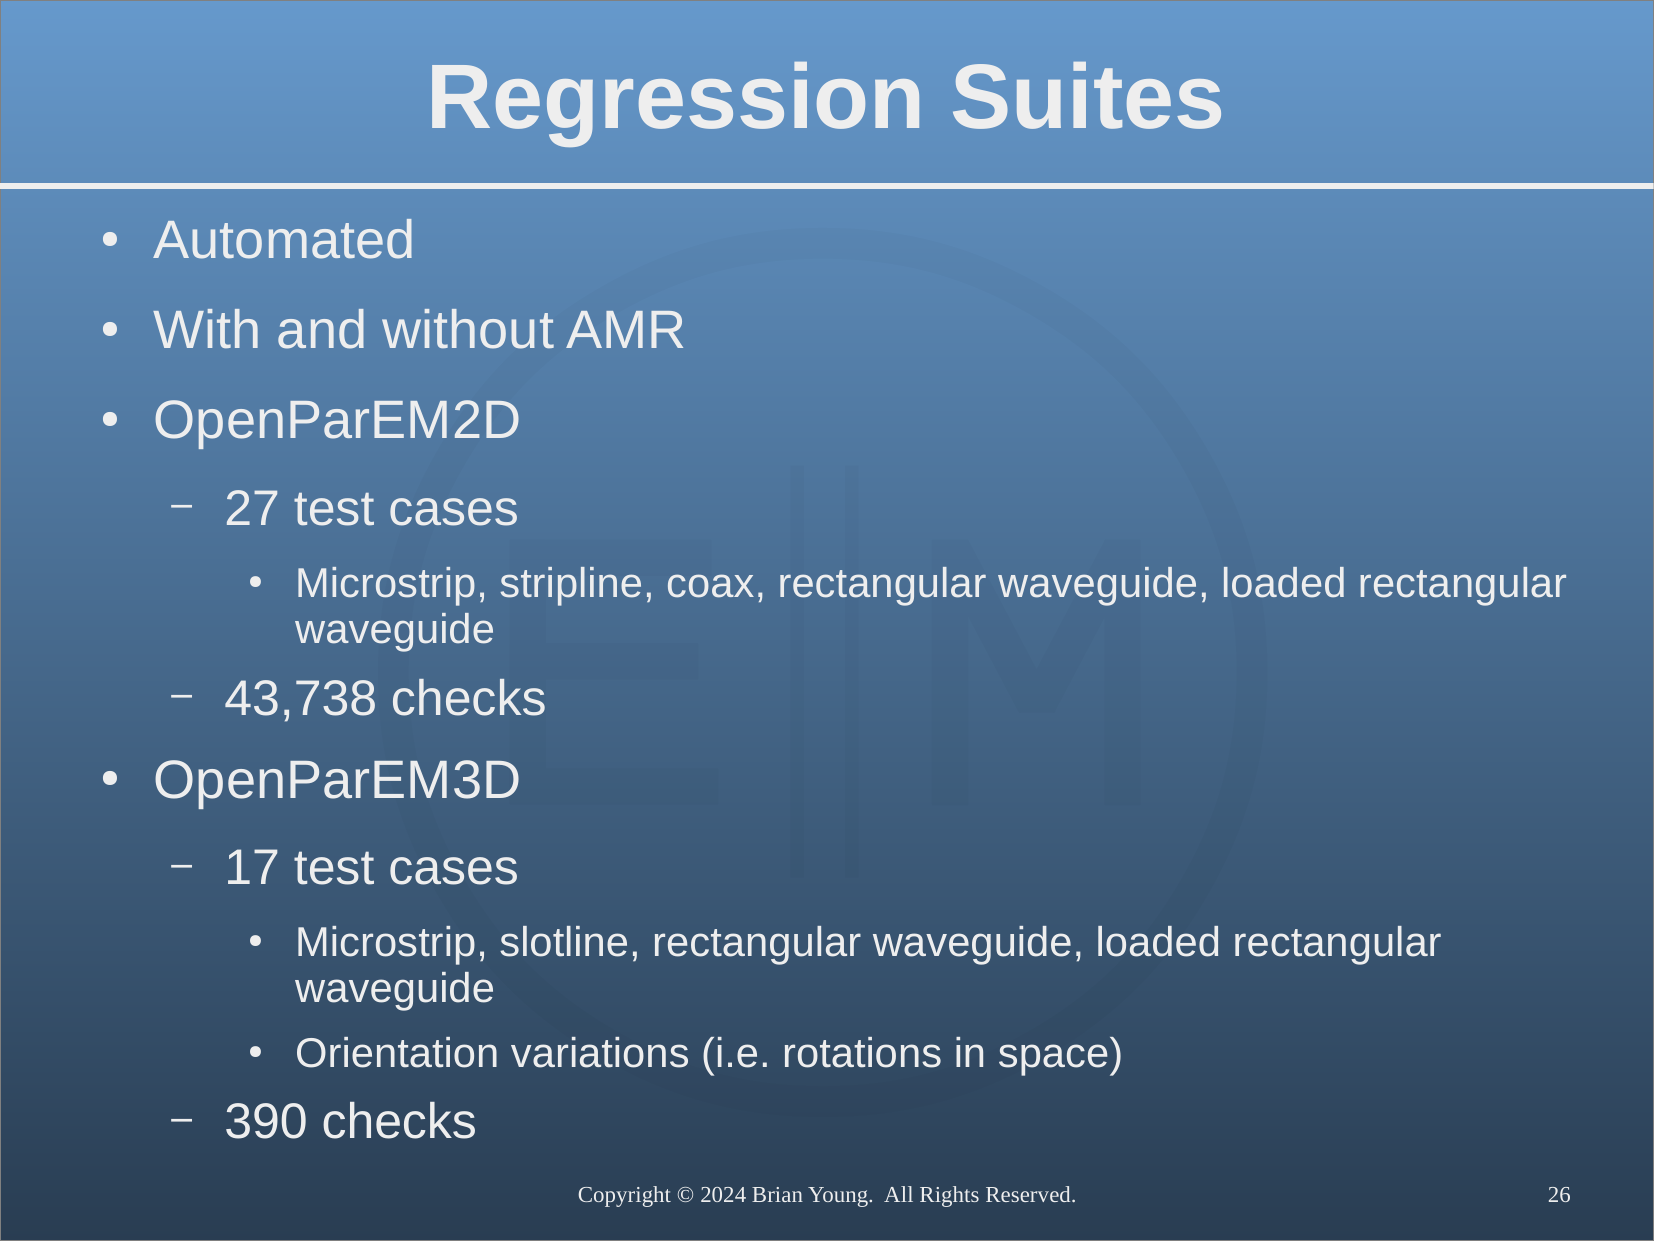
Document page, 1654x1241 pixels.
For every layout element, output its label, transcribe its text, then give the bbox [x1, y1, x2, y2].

title Regression Suites [82, 31, 1571, 163]
list Automated With and without AMR OpenParEM2D 27 test cases Microstrip, stripline, coax, rectangular waveguide, loaded rectangular waveguide 43,738 checks OpenParEM3D 17 test cases Microstrip, slotline, rectangular waveguide, loaded rectangular waveguide Orientation variations (i.e. rotations in space) 390 checks [82, 210, 1571, 1156]
